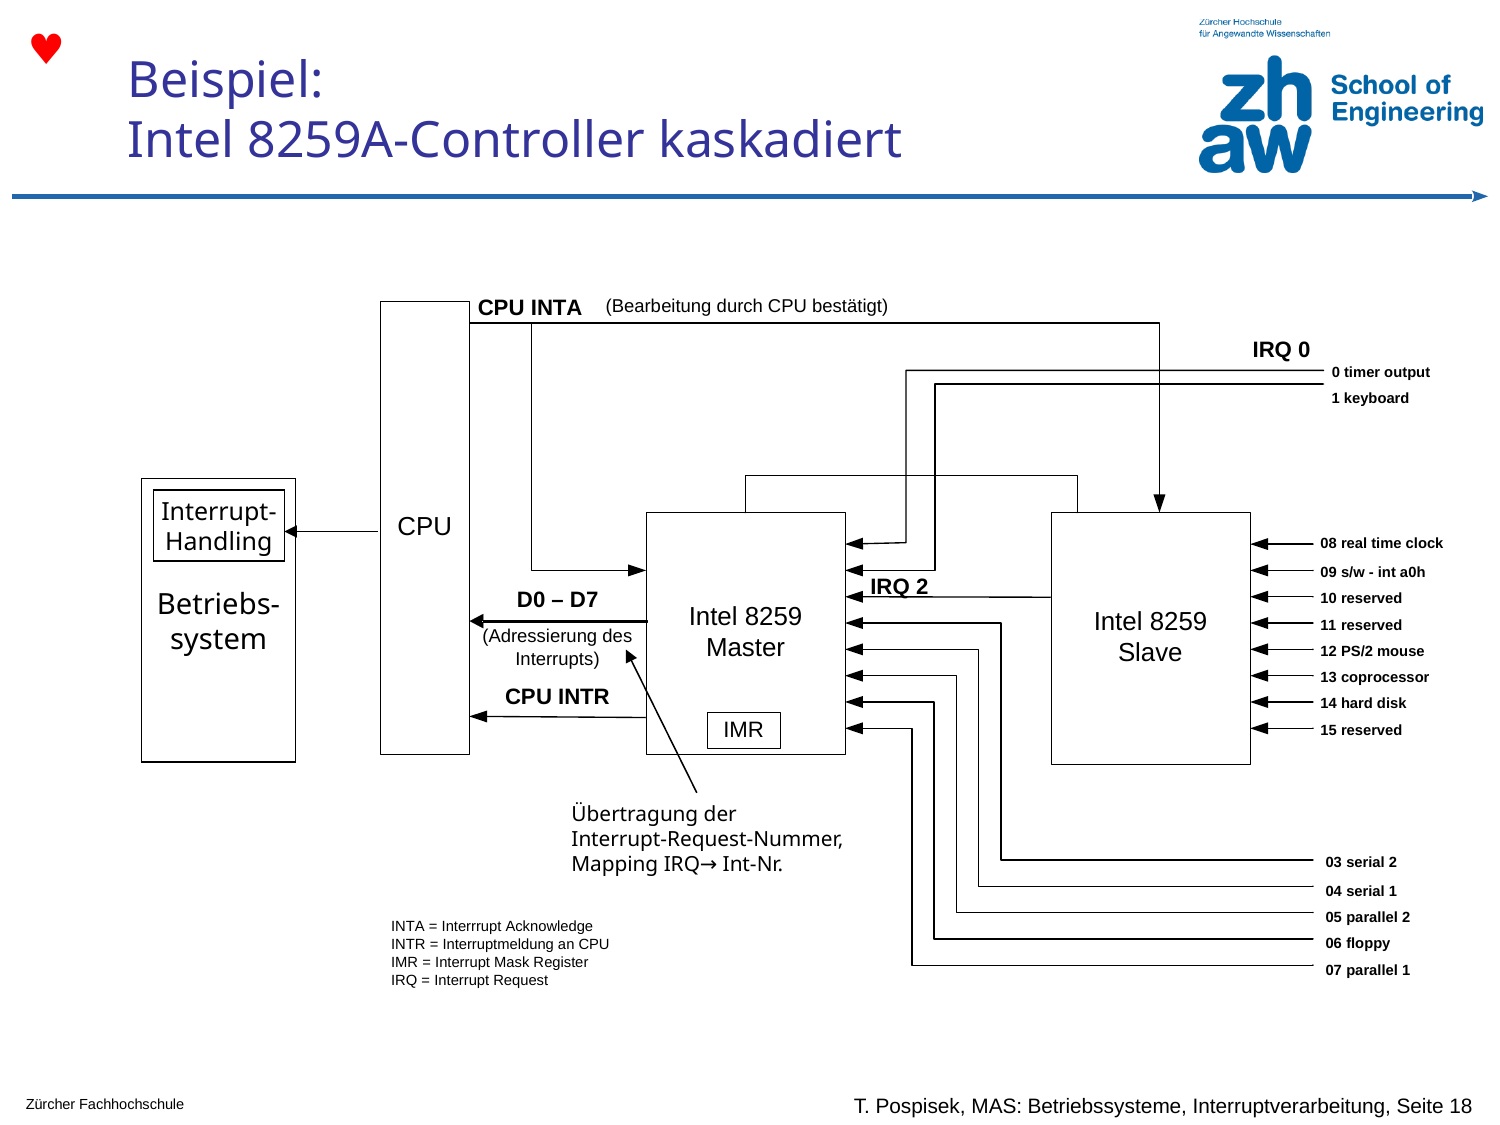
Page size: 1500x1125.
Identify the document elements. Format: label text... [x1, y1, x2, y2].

picture [1199, 19, 1483, 173]
text_box Betriebs- system [141, 478, 296, 762]
picture [364, 284, 1469, 993]
text_box ♥️ [12, 11, 95, 84]
text_box Interrupt- Handling [153, 490, 285, 562]
text_box Übertragung der Interrupt-Request-Nummer, Mapping IRQ→ Int-Nr. [556, 792, 859, 883]
title Beispiel: Intel 8259A-Controller kaskadiert [112, 50, 1391, 175]
